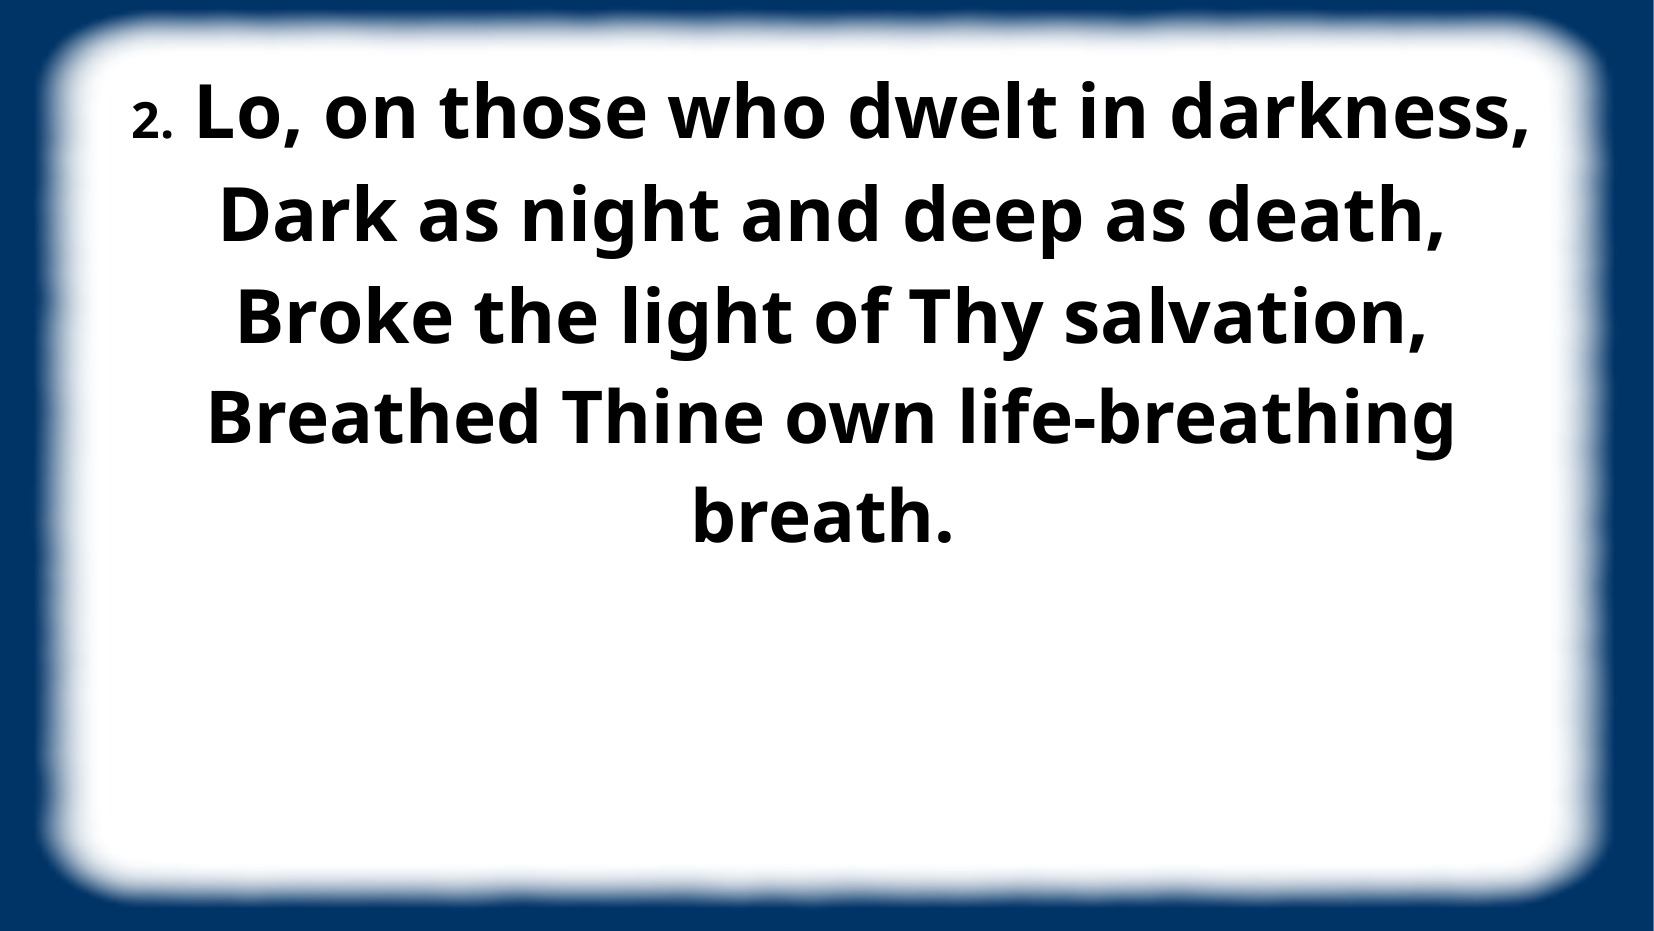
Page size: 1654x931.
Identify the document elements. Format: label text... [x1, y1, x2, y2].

picture [0, 0, 1654, 931]
text_box 2. Lo, on those who dwelt in darkness, Dark as night and deep as death, Broke the light of Thy salvation, Breathed Thine own life-breathing breath. [75, 51, 1591, 566]
